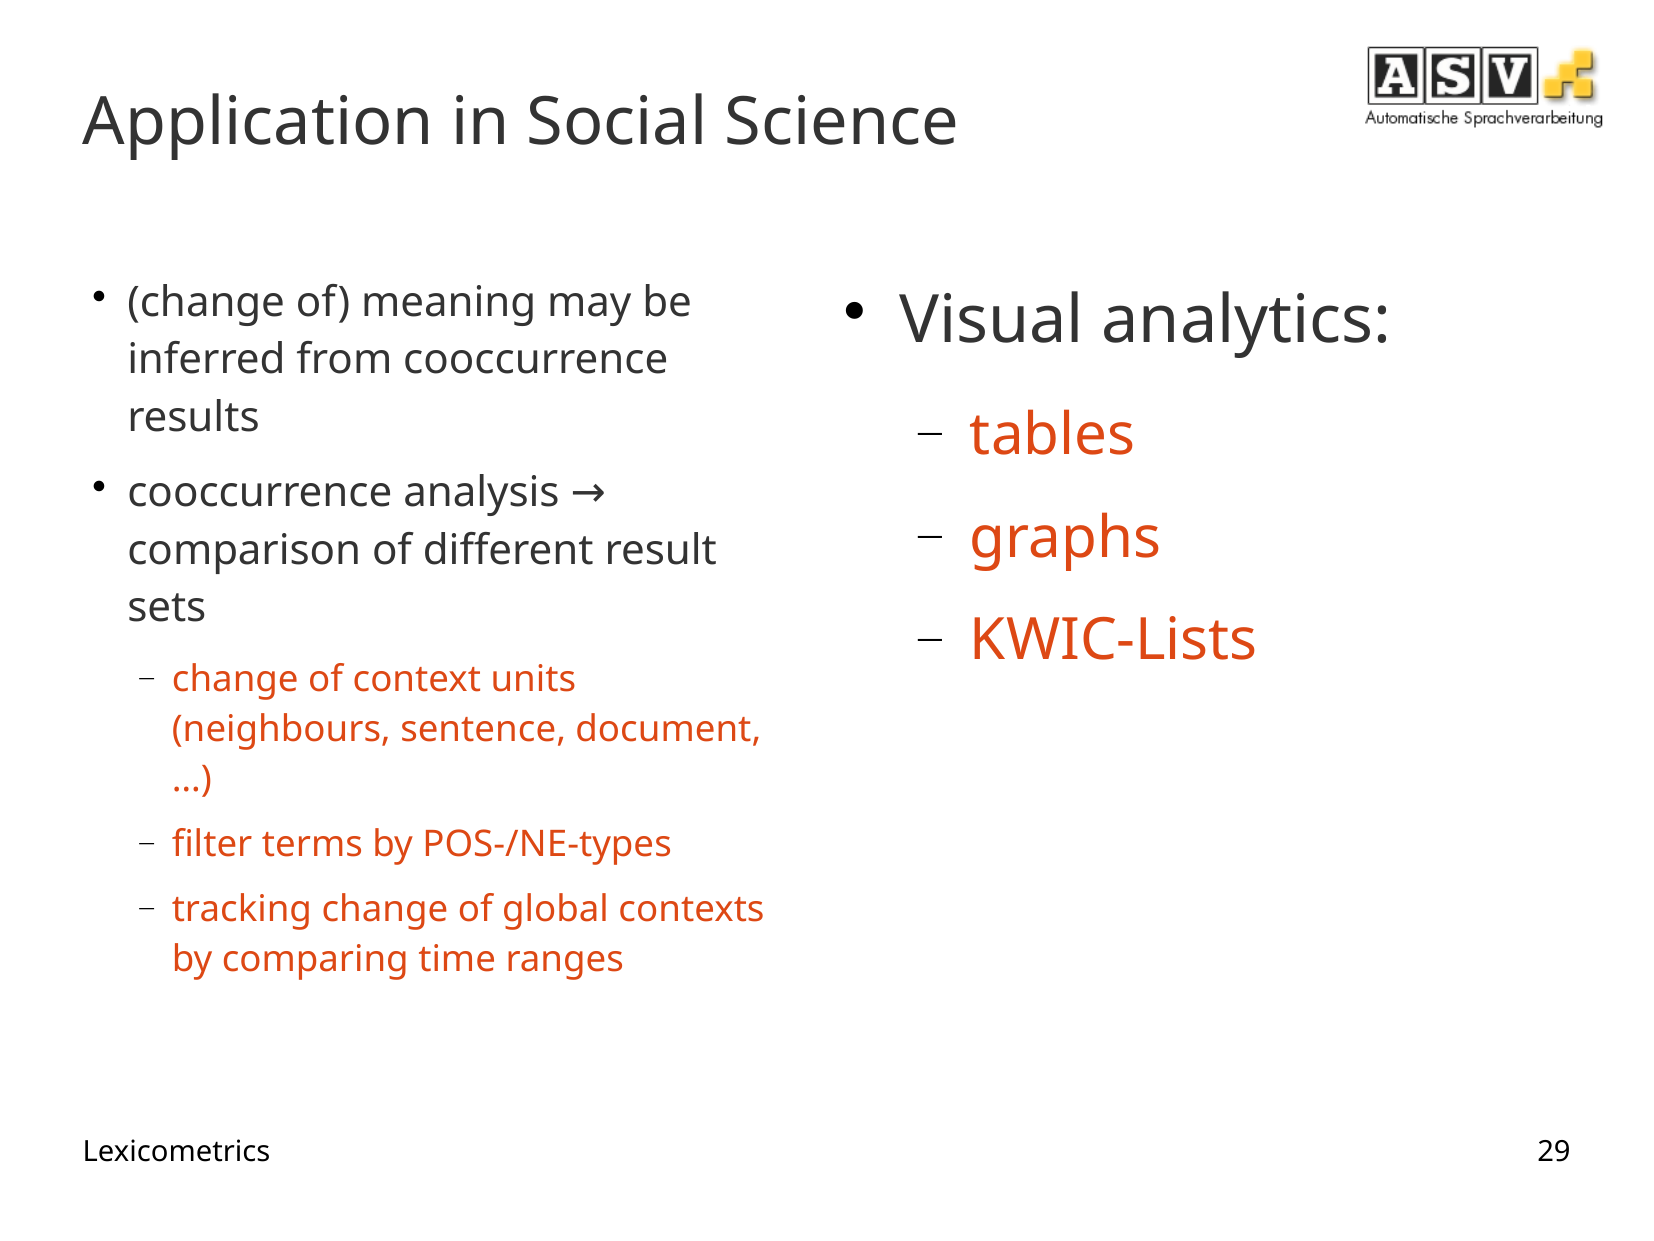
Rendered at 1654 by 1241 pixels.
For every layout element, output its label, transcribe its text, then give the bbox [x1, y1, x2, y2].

list (change of) meaning may be inferred from cooccurrence results cooccurrence analysis → comparison of different result sets change of context units (neighbours, sentence, document, …) filter terms by POS-/NE-types tracking change of global contexts by comparing time ranges [82, 271, 793, 991]
list Visual analytics: tables graphs KWIC-Lists [828, 271, 1539, 991]
title Application in Social Science [82, 49, 1347, 189]
picture [1364, 43, 1605, 129]
